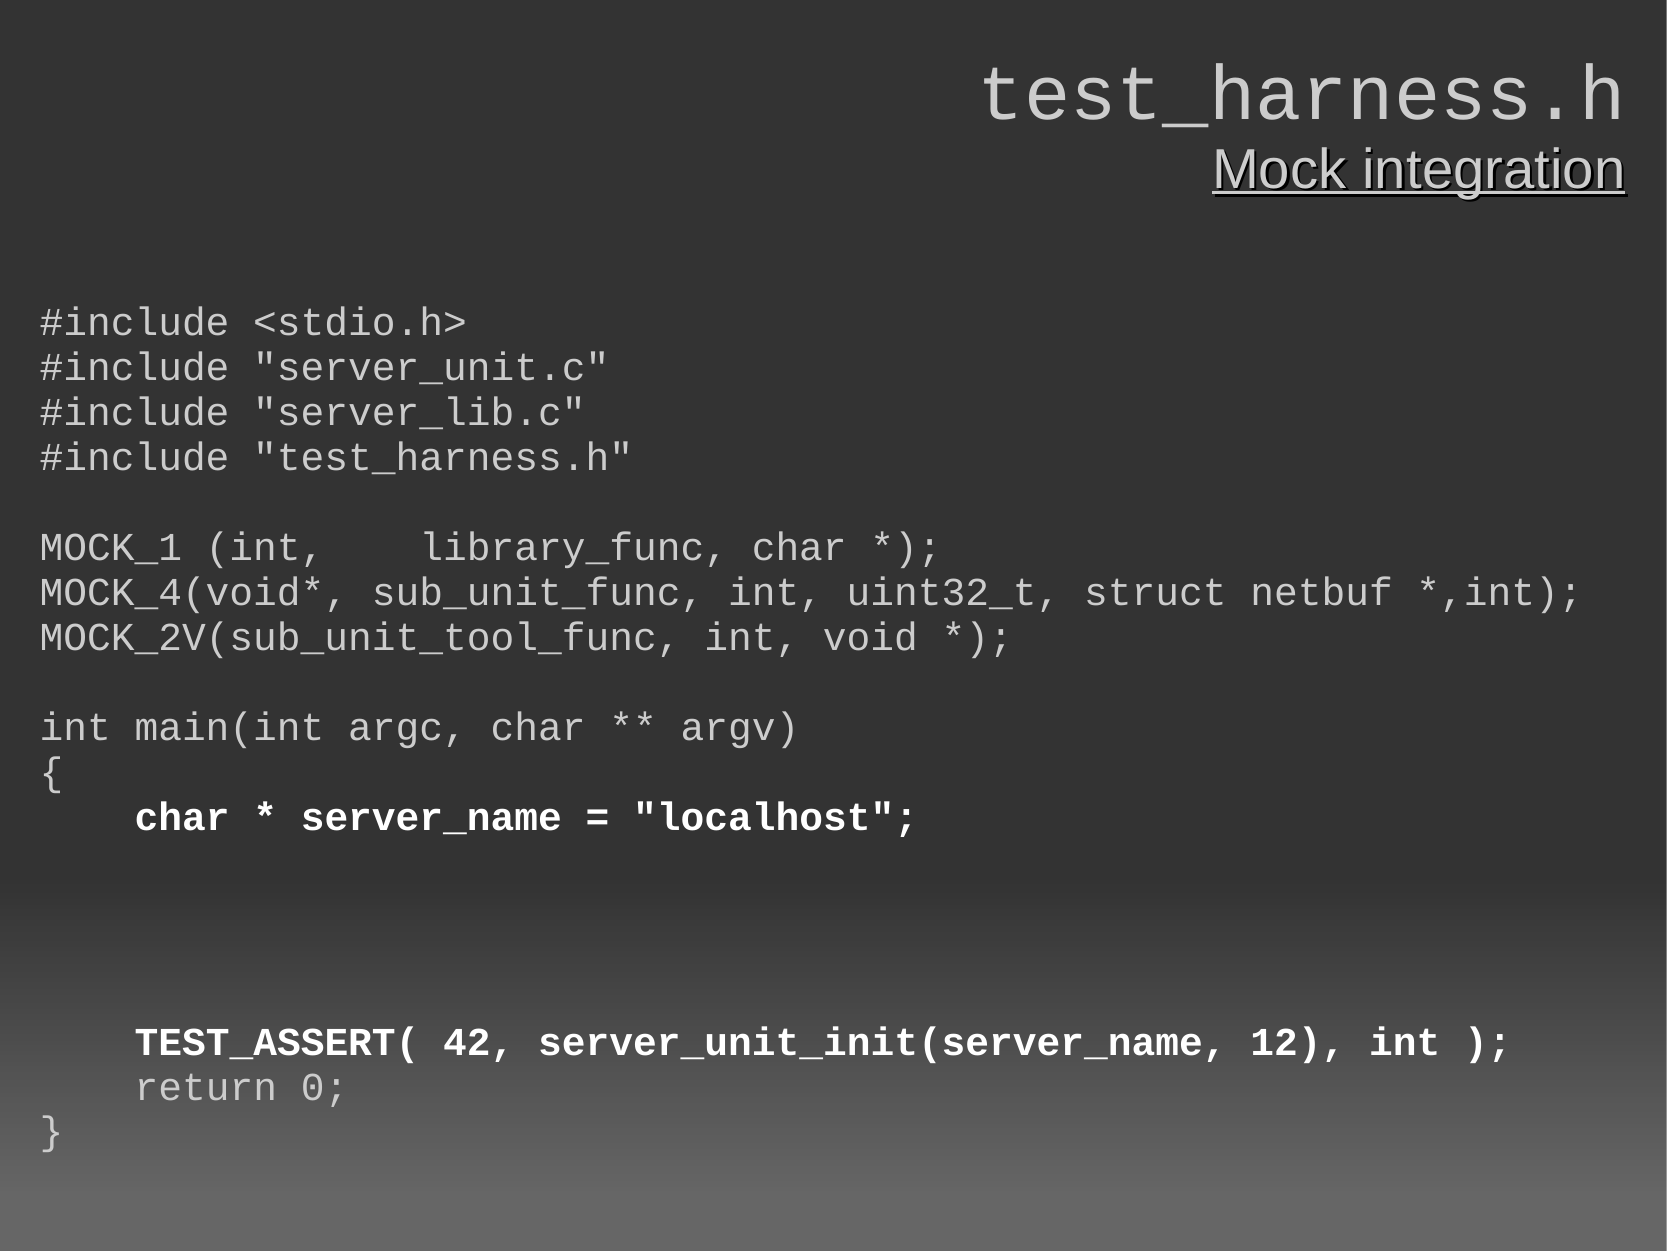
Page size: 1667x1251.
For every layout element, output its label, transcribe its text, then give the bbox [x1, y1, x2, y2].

picture [0, 0, 1667, 1251]
list #include <stdio.h> #include "server_unit.c" #include "server_lib.c" #include "test_harness.h" MOCK_1 (int, library_func, char *); MOCK_4(void*, sub_unit_func, int, uint32_t, struct netbuf *,int); MOCK_2V(sub_unit_tool_func, int, void *); int main(int argc, char ** argv) { char * server_name = "localhost"; TEST_ASSERT( 42, server_unit_init(server_name, 12), int ); return 0; } [39, 300, 1659, 1241]
title test_harness.h Mock integration [39, 49, 1626, 233]
